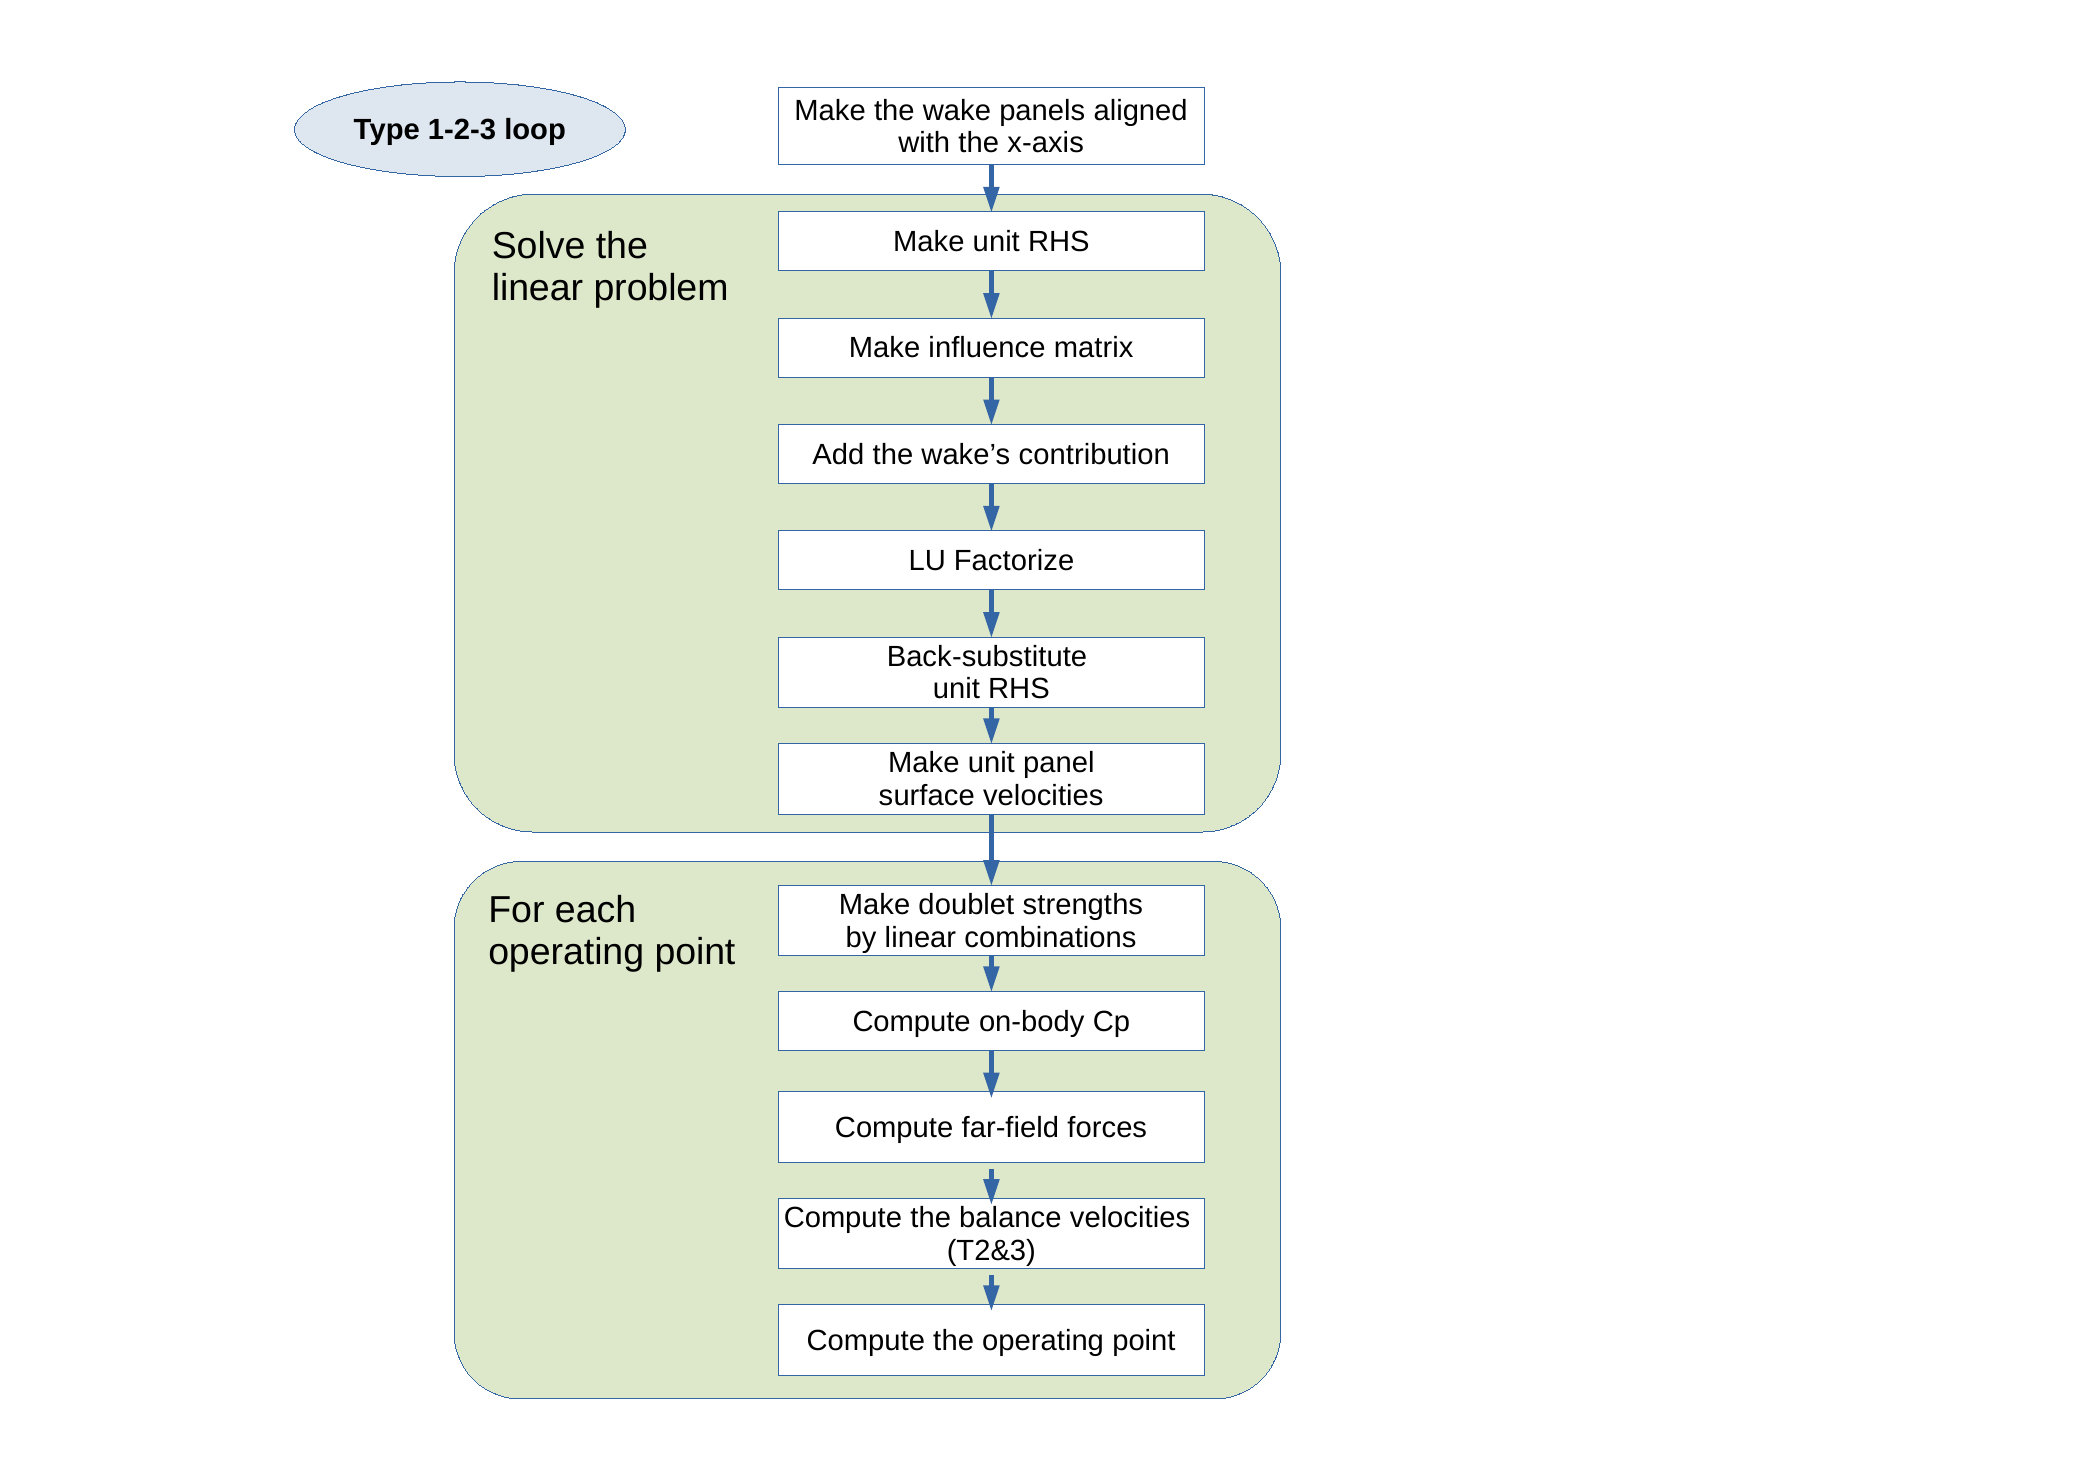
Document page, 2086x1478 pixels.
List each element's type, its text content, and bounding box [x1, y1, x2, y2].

text_box LU Factorize [778, 530, 1205, 590]
text_box Add the wake’s contribution [778, 424, 1205, 484]
text_box Compute the operating point [778, 1304, 1205, 1376]
text_box Make the wake panels aligned with the x-axis [778, 87, 1205, 165]
text_box Solve the linear problem [454, 194, 991, 833]
text_box Type 1-2-3 loop [294, 81, 626, 177]
text_box Make unit RHS [778, 211, 1205, 271]
text_box Compute far-field forces [778, 1091, 1205, 1163]
text_box Compute on-body Cp [778, 991, 1205, 1051]
text_box For each operating point [454, 861, 1281, 1399]
text_box Make doublet strengths by linear combinations [778, 885, 1205, 956]
text_box Back-substitute unit RHS [778, 637, 1205, 708]
text_box Solve the linear problem [992, 194, 1281, 833]
text_box Make influence matrix [778, 318, 1205, 378]
text_box Make unit panel surface velocities [778, 743, 1205, 815]
text_box Compute the balance velocities (T2&3) [778, 1198, 1205, 1269]
